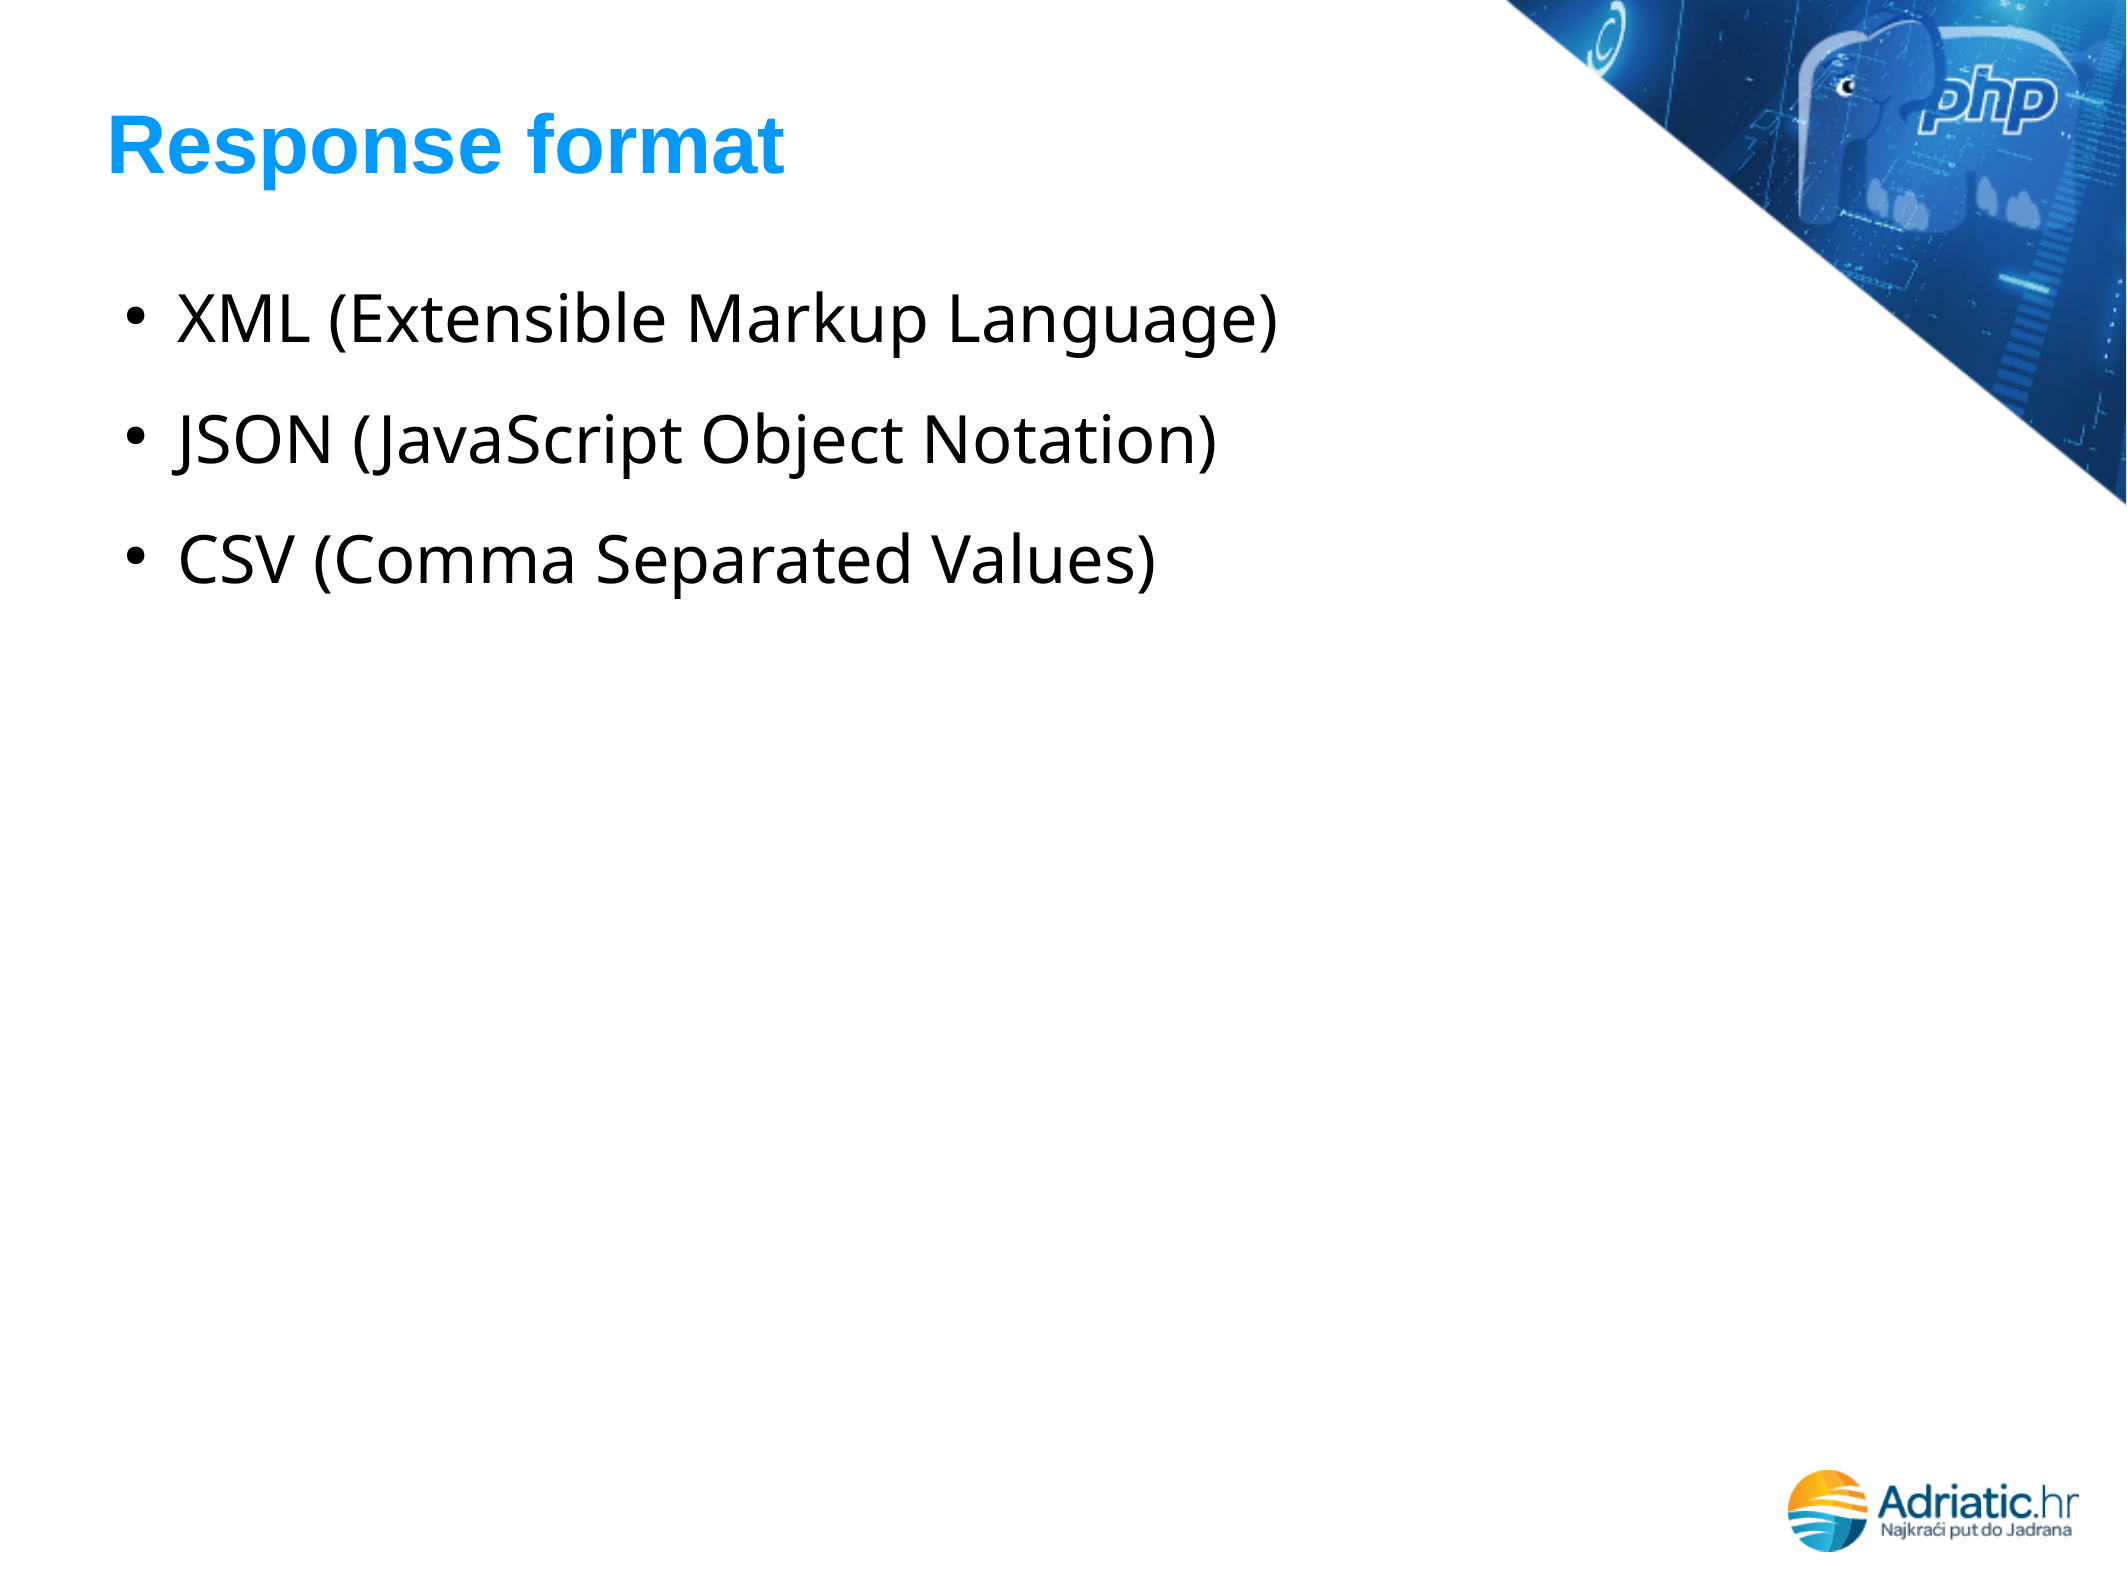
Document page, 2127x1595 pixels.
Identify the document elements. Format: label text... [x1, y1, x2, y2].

list XML (Extensible Markup Language) JSON (JavaScript Object Notation) CSV (Comma Separated Values) [106, 271, 2020, 1453]
picture [1505, 0, 2127, 625]
title Response format [106, 70, 1630, 219]
picture [1788, 1470, 2079, 1552]
